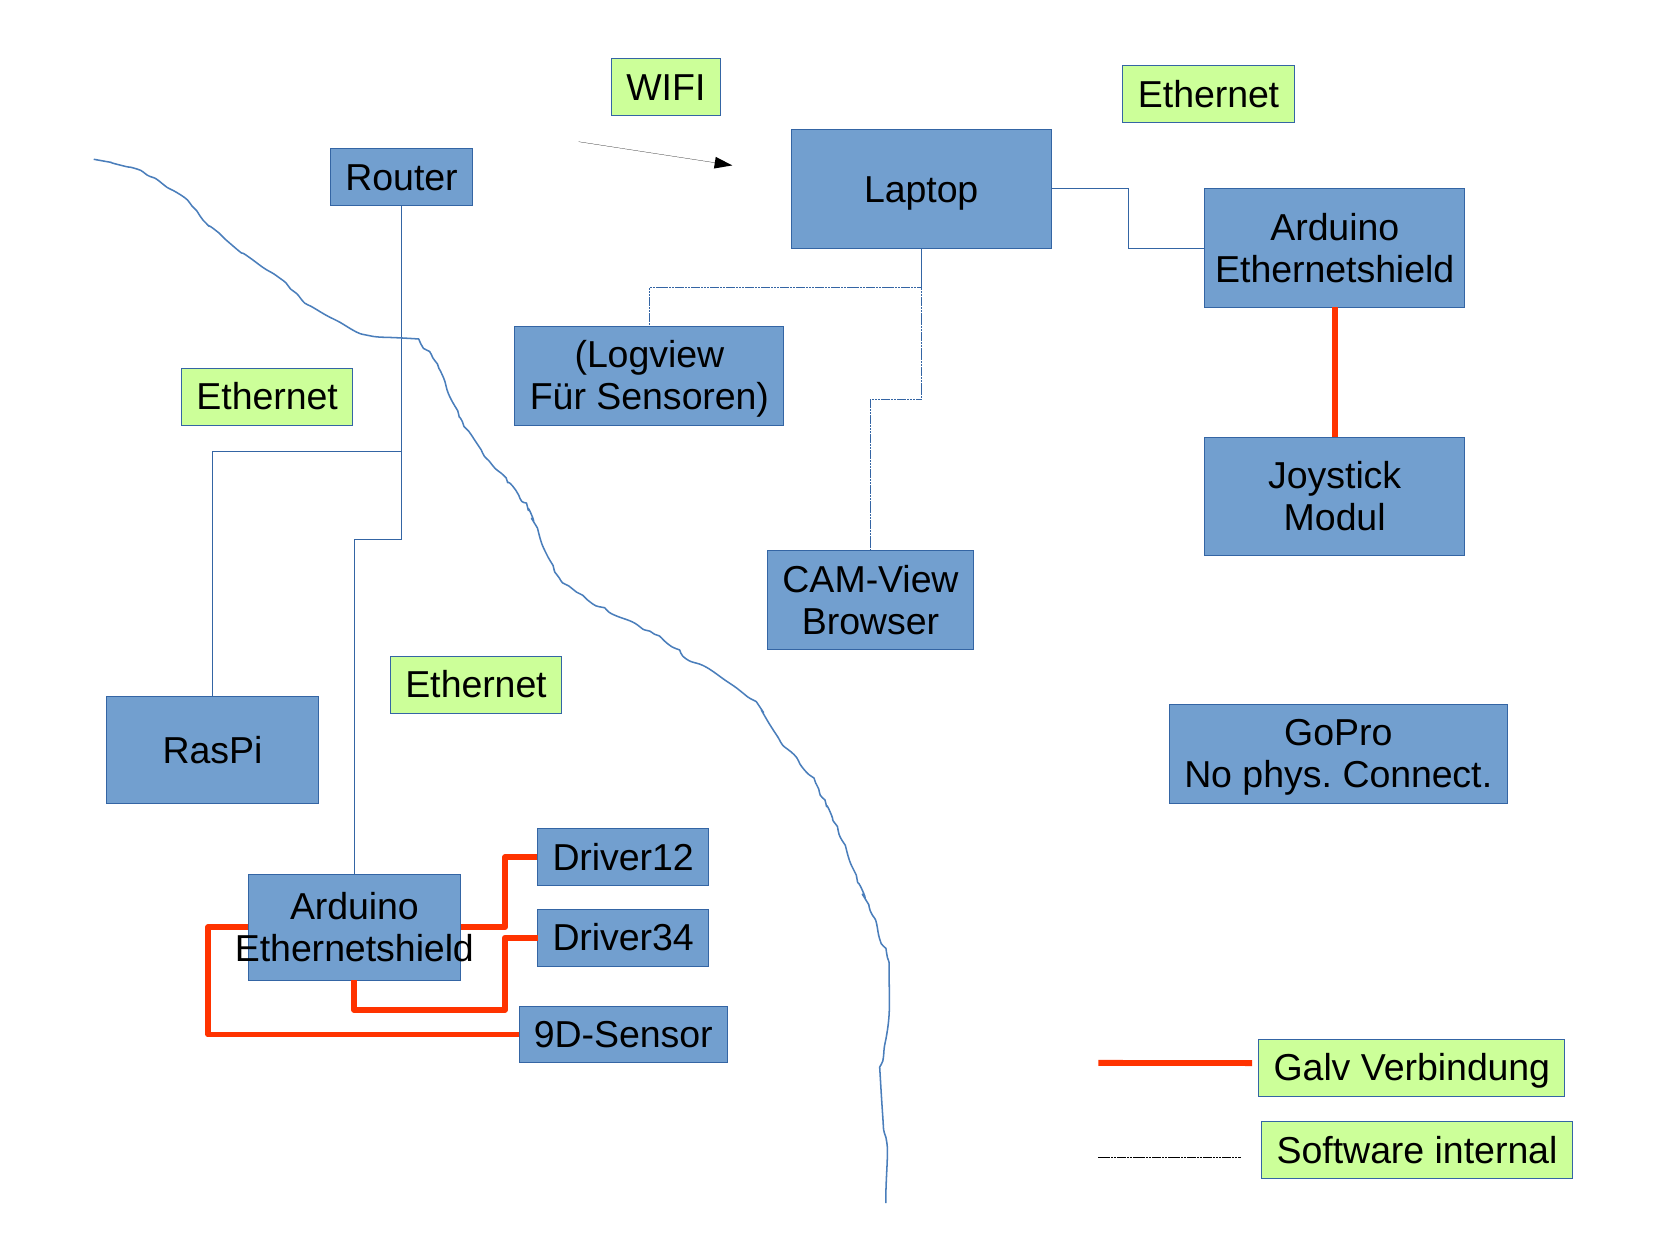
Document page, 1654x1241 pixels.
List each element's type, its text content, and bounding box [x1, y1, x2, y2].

text_box Ethernet [181, 368, 353, 426]
text_box Laptop [791, 129, 1052, 249]
text_box Arduino Ethernetshield [1204, 188, 1465, 308]
text_box Arduino Ethernetshield [248, 874, 461, 981]
text_box Software internal [1261, 1121, 1573, 1179]
text_box Galv Verbindung [1258, 1039, 1565, 1097]
text_box WIFI [611, 58, 721, 116]
text_box CAM-View Browser [767, 550, 974, 650]
text_box Router [330, 148, 473, 206]
text_box Driver34 [537, 909, 709, 967]
text_box Ethernet [390, 656, 562, 714]
text_box GoPro No phys. Connect. [1169, 704, 1508, 804]
text_box Ethernet [1122, 65, 1295, 123]
text_box (Logview Für Sensoren) [514, 326, 784, 426]
text_box Driver12 [537, 828, 709, 886]
text_box 9D-Sensor [519, 1006, 728, 1063]
text_box RasPi [106, 696, 319, 804]
text_box Joystick Modul [1204, 437, 1465, 556]
